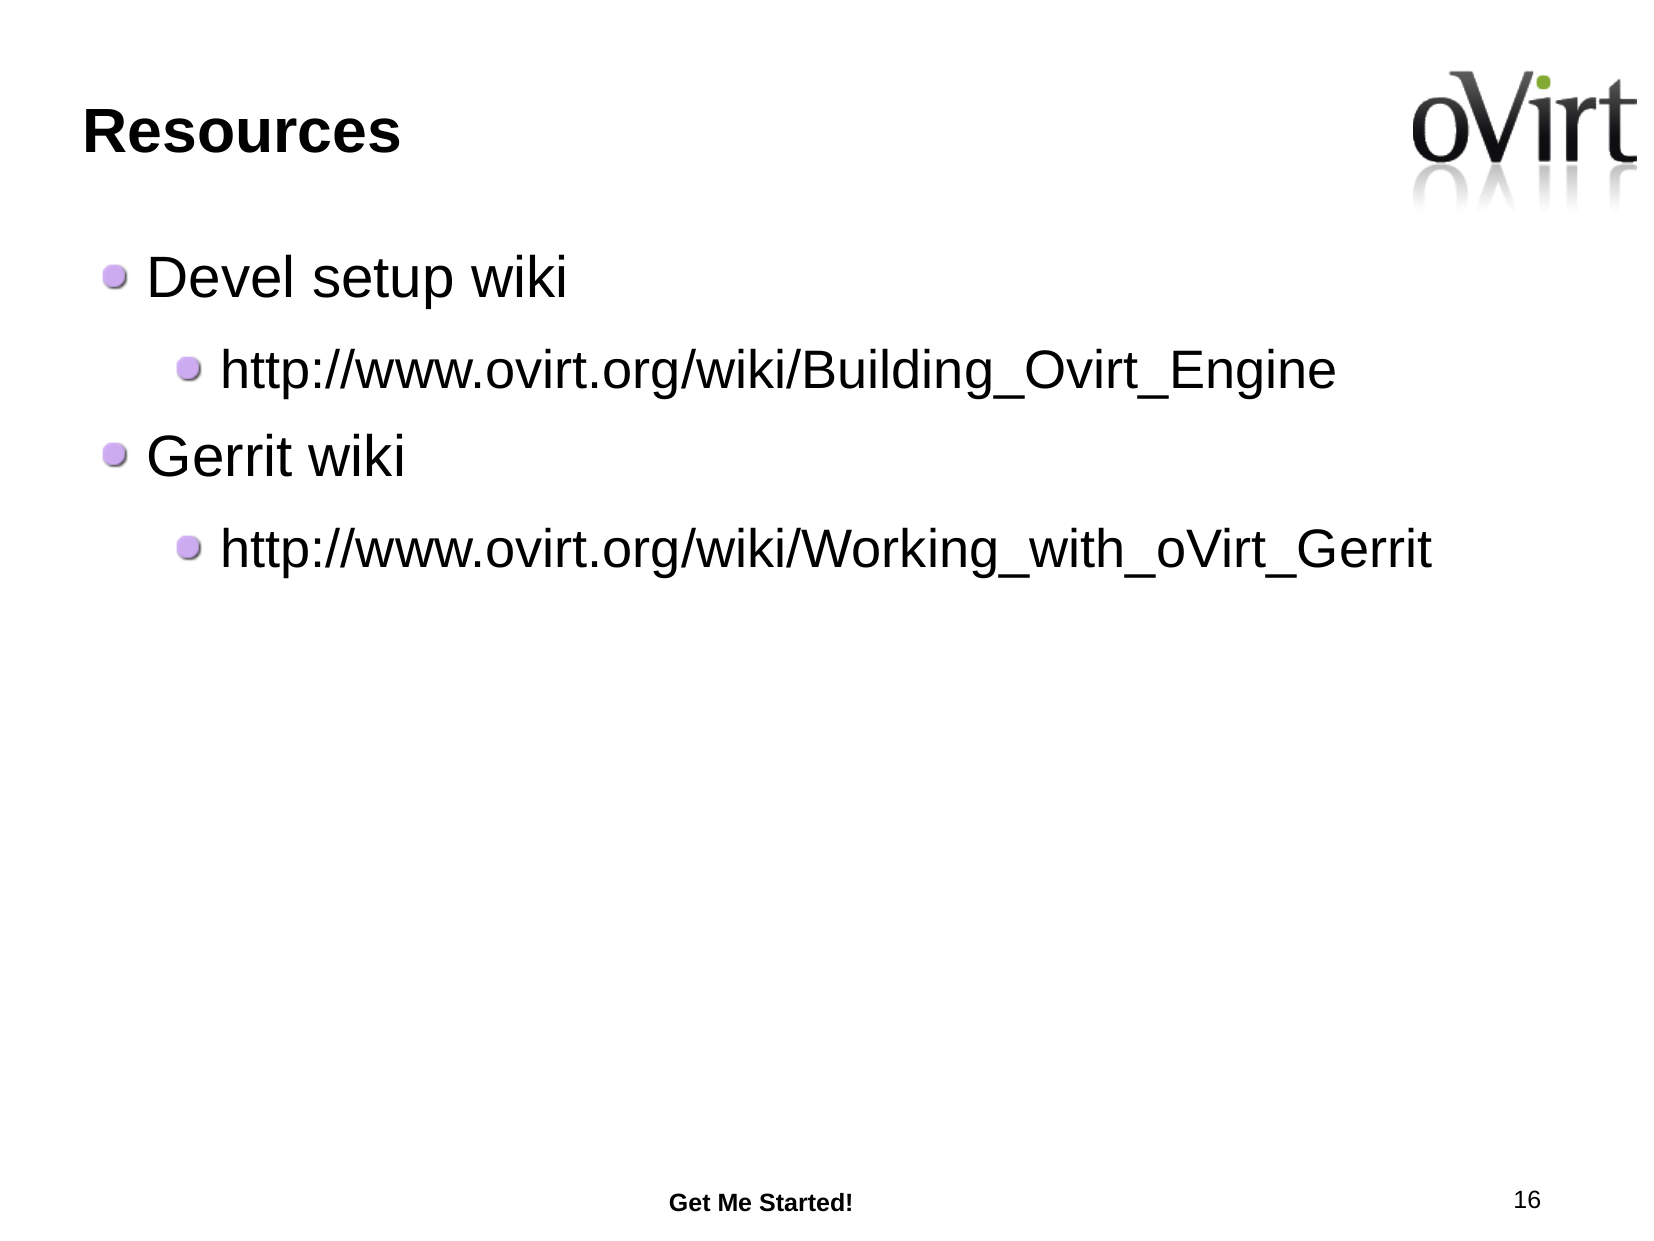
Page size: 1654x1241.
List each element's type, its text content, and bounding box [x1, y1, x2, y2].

list Devel setup wiki http://www.ovirt.org/wiki/Building_Ovirt_Engine Gerrit wiki http://www.ovirt.org/wiki/Working_with_oVirt_Gerrit [86, 244, 1576, 1039]
title Resources [82, 37, 1303, 226]
picture [1413, 63, 1637, 212]
